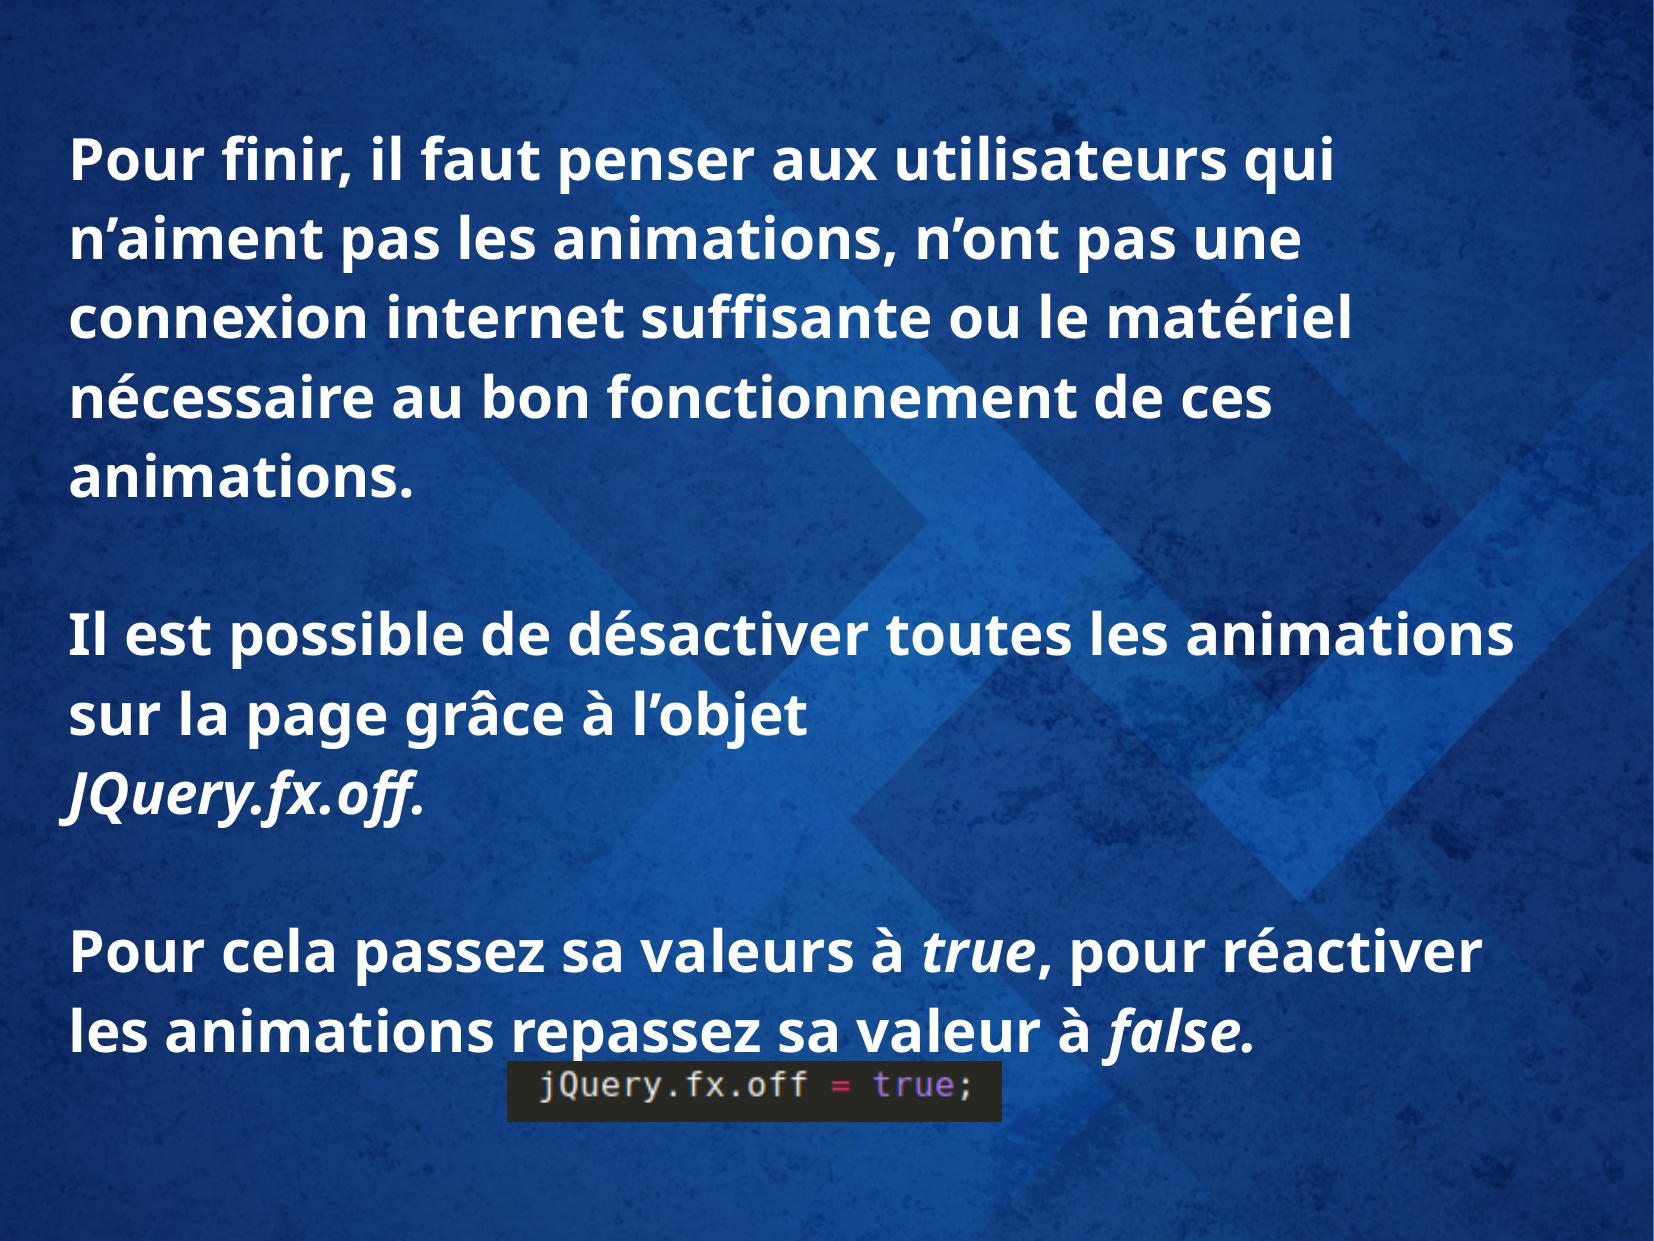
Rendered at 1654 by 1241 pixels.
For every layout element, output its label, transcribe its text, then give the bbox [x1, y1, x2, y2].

picture [0, 0, 1654, 1241]
subtitle Pour finir, il faut penser aux utilisateurs qui n’aiment pas les animations, n’ont pas une connexion internet suffisante ou le matériel nécessaire au bon fonctionnement de ces animations. Il est possible de désactiver toutes les animations sur la page grâce à l’objet JQuery.fx.off. Pour cela passez sa valeurs à true, pour réactiver les animations repassez sa valeur à false. [68, 118, 1524, 1157]
